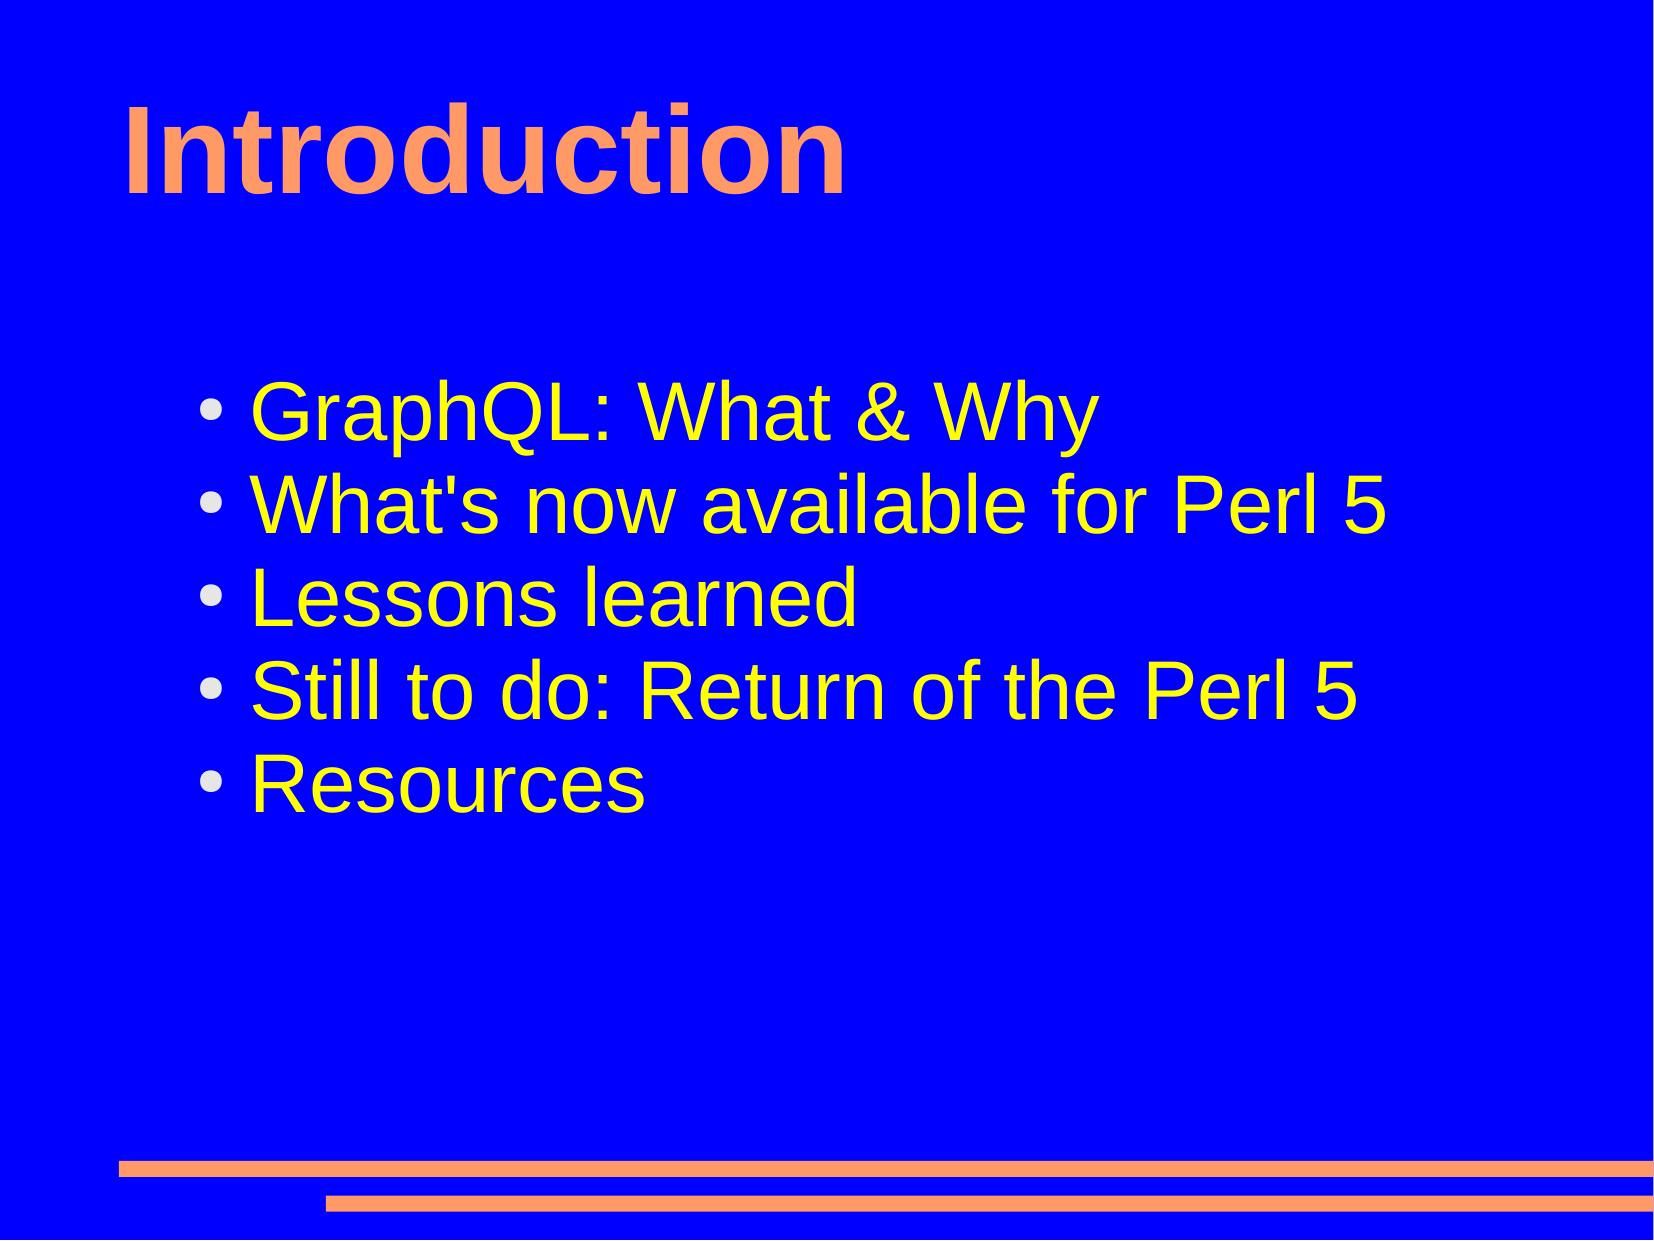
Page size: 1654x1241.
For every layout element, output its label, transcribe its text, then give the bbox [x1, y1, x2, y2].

list GraphQL: What & Why What's now available for Perl 5 Lessons learned Still to do: Return of the Perl 5 Resources [178, 364, 1570, 1147]
title Introduction [121, 46, 1534, 254]
